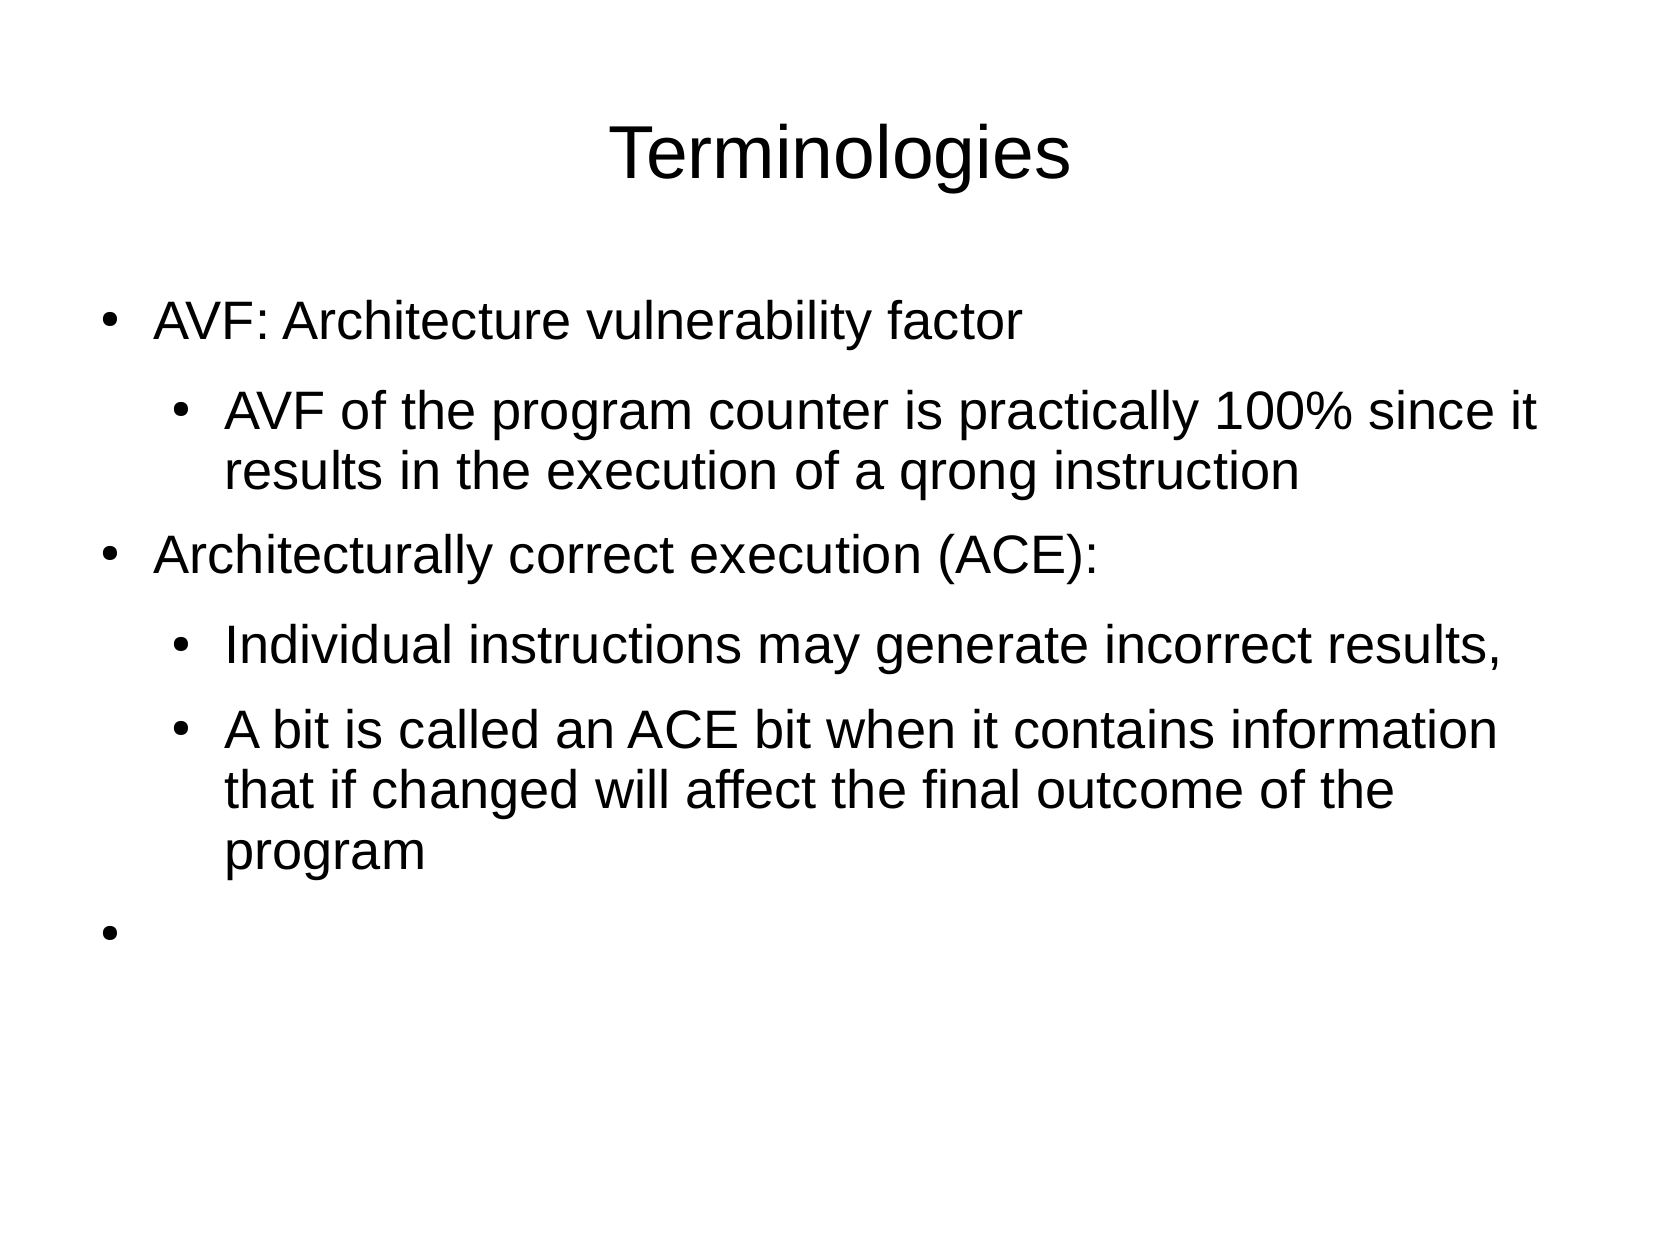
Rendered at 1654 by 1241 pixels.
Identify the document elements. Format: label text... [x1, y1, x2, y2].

title Terminologies [82, 49, 1571, 257]
list AVF: Architecture vulnerability factor AVF of the program counter is practically 100% since it results in the execution of a qrong instruction Architecturally correct execution (ACE): Individual instructions may generate incorrect results, A bit is called an ACE bit when it contains information that if changed will affect the final outcome of the program [82, 290, 1571, 1109]
